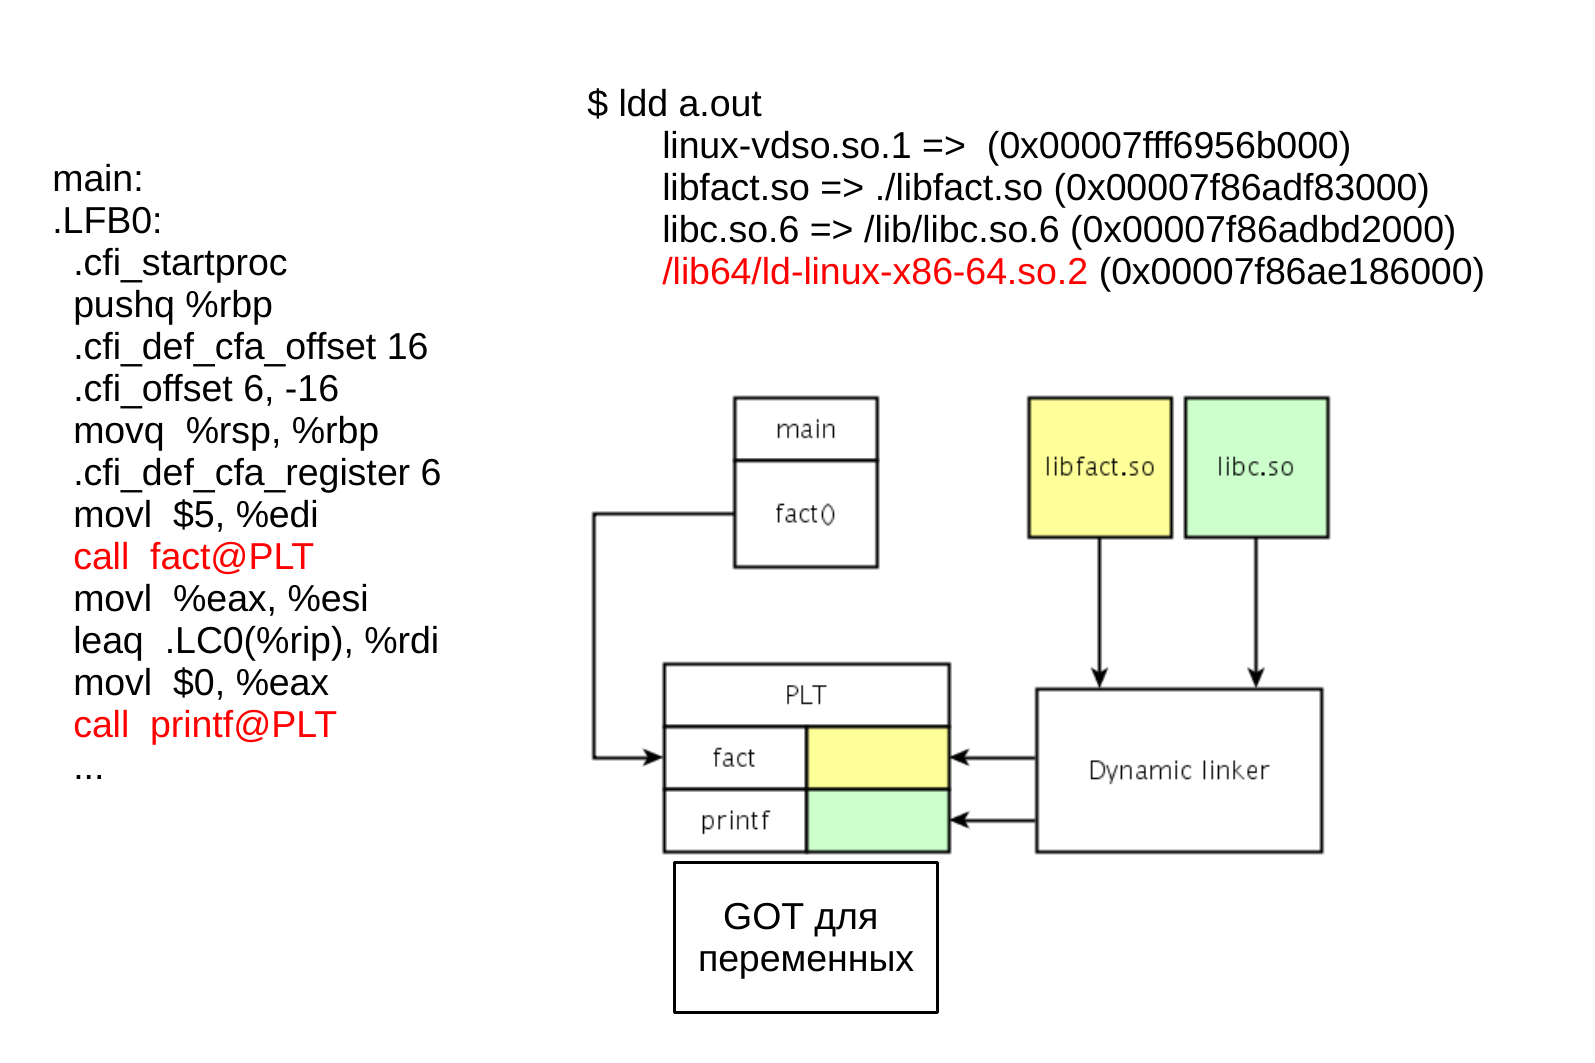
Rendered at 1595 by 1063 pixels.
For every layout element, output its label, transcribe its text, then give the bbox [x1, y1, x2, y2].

text_box GOT для переменных [674, 862, 938, 1013]
text_box main: .LFB0: .cfi_startproc pushq %rbp .cfi_def_cfa_offset 16 .cfi_offset 6, -16 movq %rsp, %rbp .cfi_def_cfa_register 6 movl $5, %edi call fact@PLT movl %eax, %esi leaq .LC0(%rip), %rdi movl $0, %eax call printf@PLT ... [37, 150, 457, 795]
picture [570, 374, 1351, 875]
text_box $ ldd a.out linux-vdso.so.1 => (0x00007fff6956b000) libfact.so => ./libfact.so (0x00007f86adf83000) libc.so.6 => /lib/libc.so.6 (0x00007f86adbd2000) /lib64/ld-linux-x86-64.so.2 (0x00007f86ae186000) [572, 75, 1501, 301]
